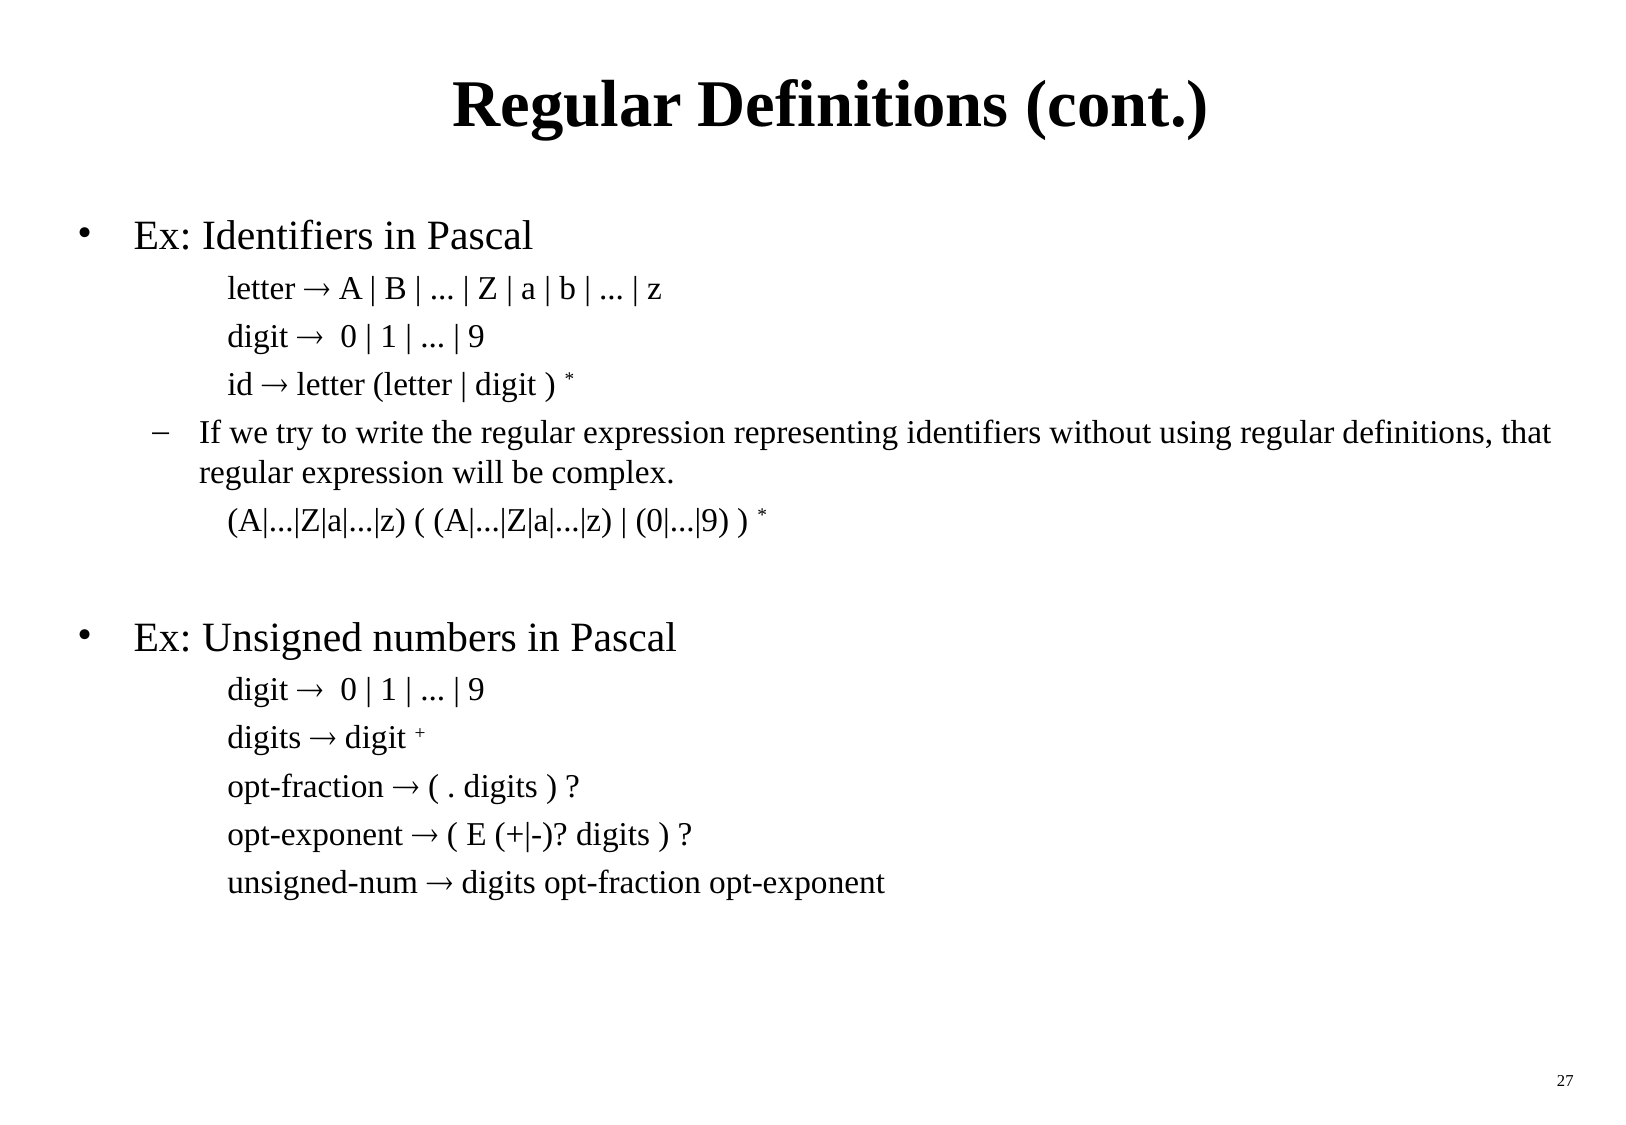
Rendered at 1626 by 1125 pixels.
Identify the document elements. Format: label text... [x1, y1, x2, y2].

list Ex: Identifiers in Pascal letter  A | B | ... | Z | a | b | ... | z digit  0 | 1 | ... | 9 id  letter (letter | digit ) * If we try to write the regular expression representing identifiers without using regular definitions, that regular expression will be complex. (A|...|Z|a|...|z) ( (A|...|Z|a|...|z) | (0|...|9) ) * Ex: Unsigned numbers in Pascal digit  0 | 1 | ... | 9 digits  digit + opt-fraction  ( . digits ) ? opt-exponent  ( E (+|-)? digits ) ? unsigned-num  digits opt-fraction opt-exponent [62, 199, 1600, 1038]
text_box <number> [1250, 1062, 1589, 1101]
title Regular Definitions (cont.) [62, 24, 1600, 175]
